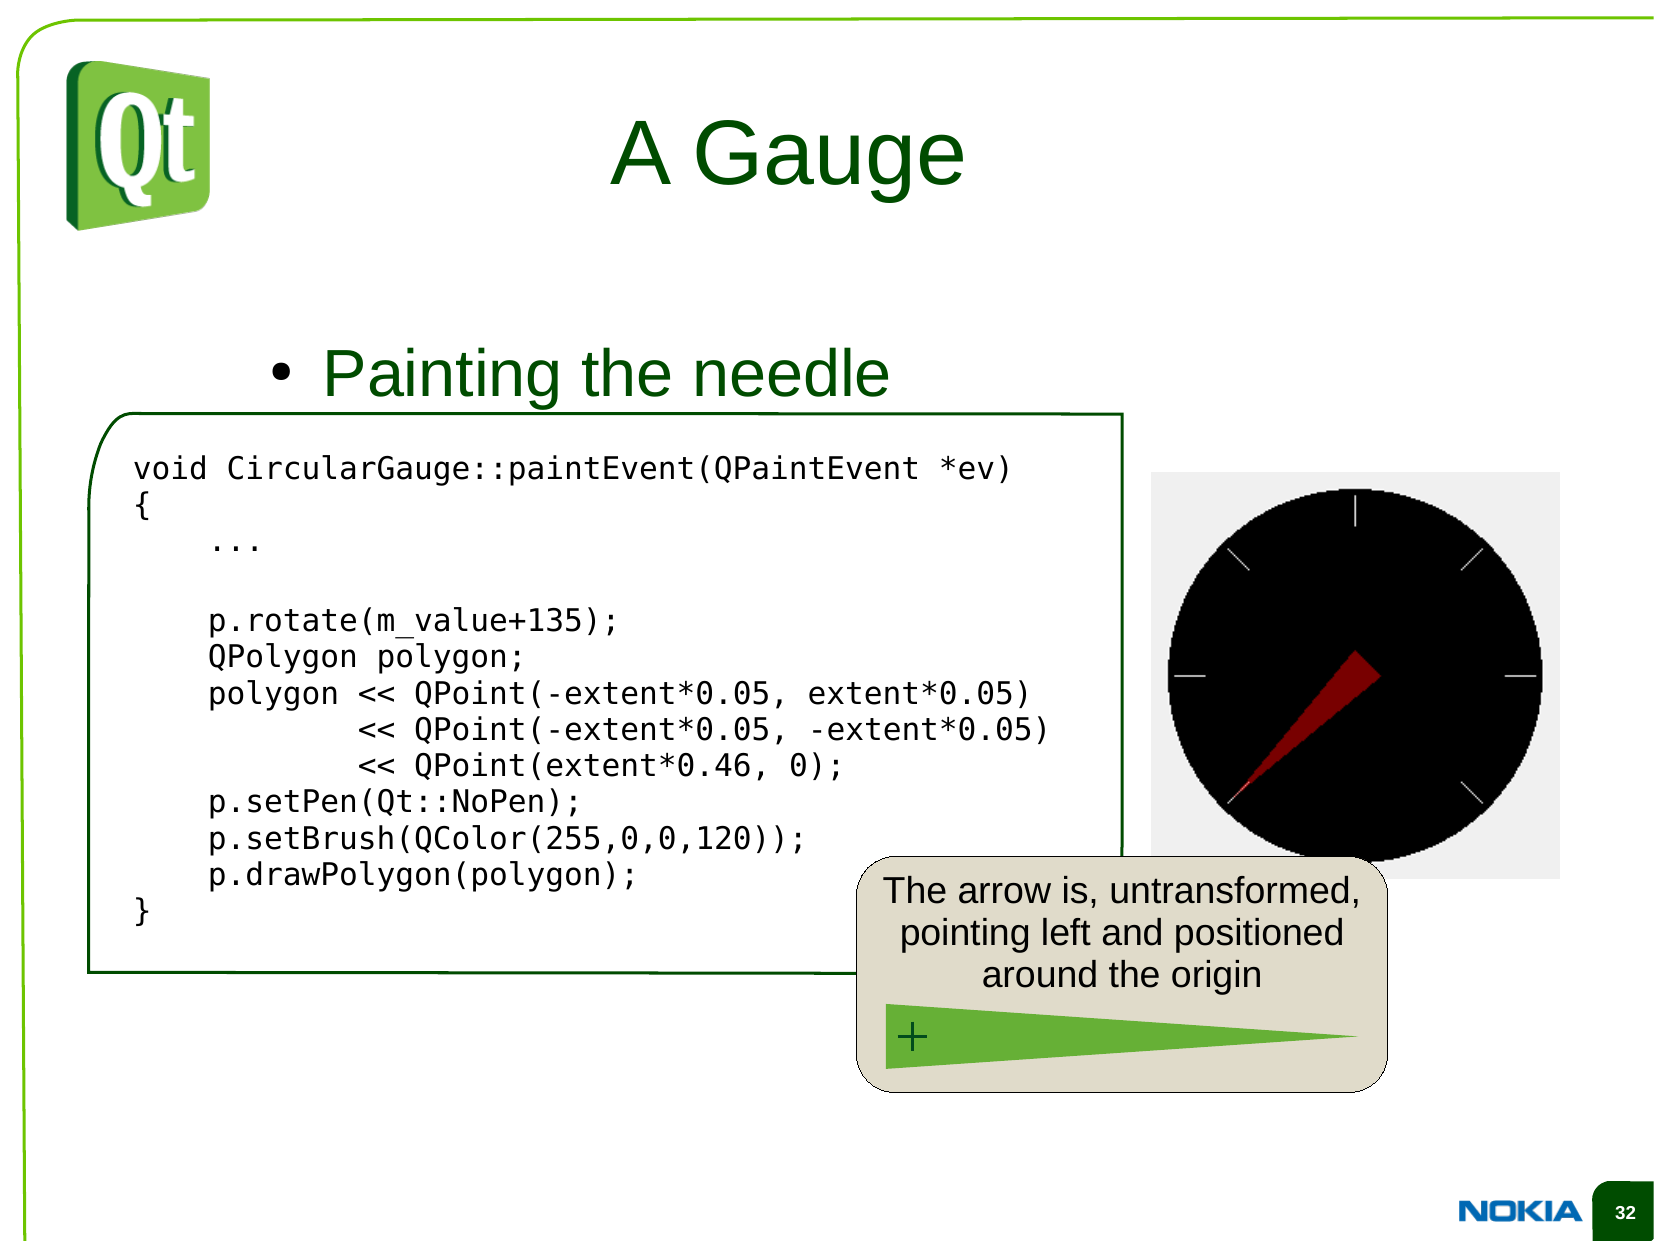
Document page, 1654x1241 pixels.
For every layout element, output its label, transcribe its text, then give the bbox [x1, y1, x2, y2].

list Painting the needle [251, 336, 1571, 1156]
text_box void CircularGauge::paintEvent(QPaintEvent *ev) { ... p.rotate(m_value+135); QPolygon polygon; polygon << QPoint(-extent*0.05, extent*0.05) << QPoint(-extent*0.05, -extent*0.05) << QPoint(extent*0.46, 0); p.setPen(Qt::NoPen); p.setBrush(QColor(255,0,0,120)); p.drawPolygon(polygon); } [118, 442, 1093, 980]
picture [1151, 472, 1560, 879]
picture [1459, 1200, 1583, 1222]
text_box [885, 1003, 1359, 1069]
title A Gauge [251, 49, 1327, 257]
picture [66, 61, 210, 231]
text_box The arrow is, untransformed, pointing left and positioned around the origin [856, 856, 1388, 1093]
